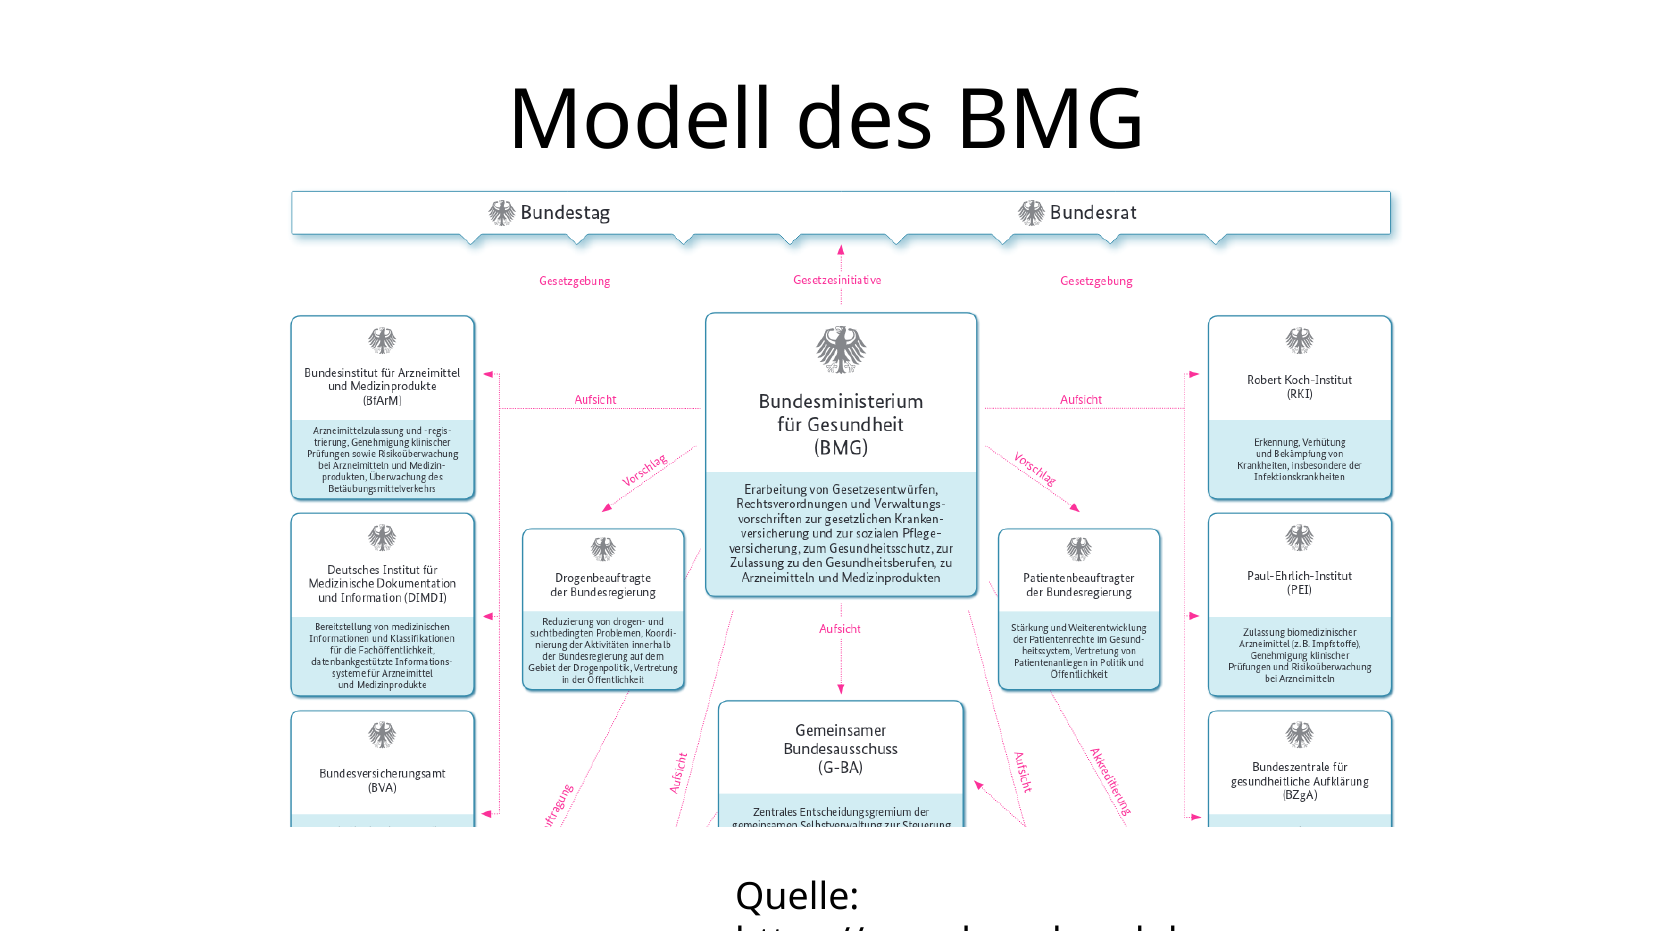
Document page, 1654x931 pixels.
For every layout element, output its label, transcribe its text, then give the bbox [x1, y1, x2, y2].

picture [259, 182, 1418, 827]
text_box Quelle: https://www.bmg.bund.de [720, 864, 1344, 931]
text_box Modell des BMG [82, 37, 1571, 193]
